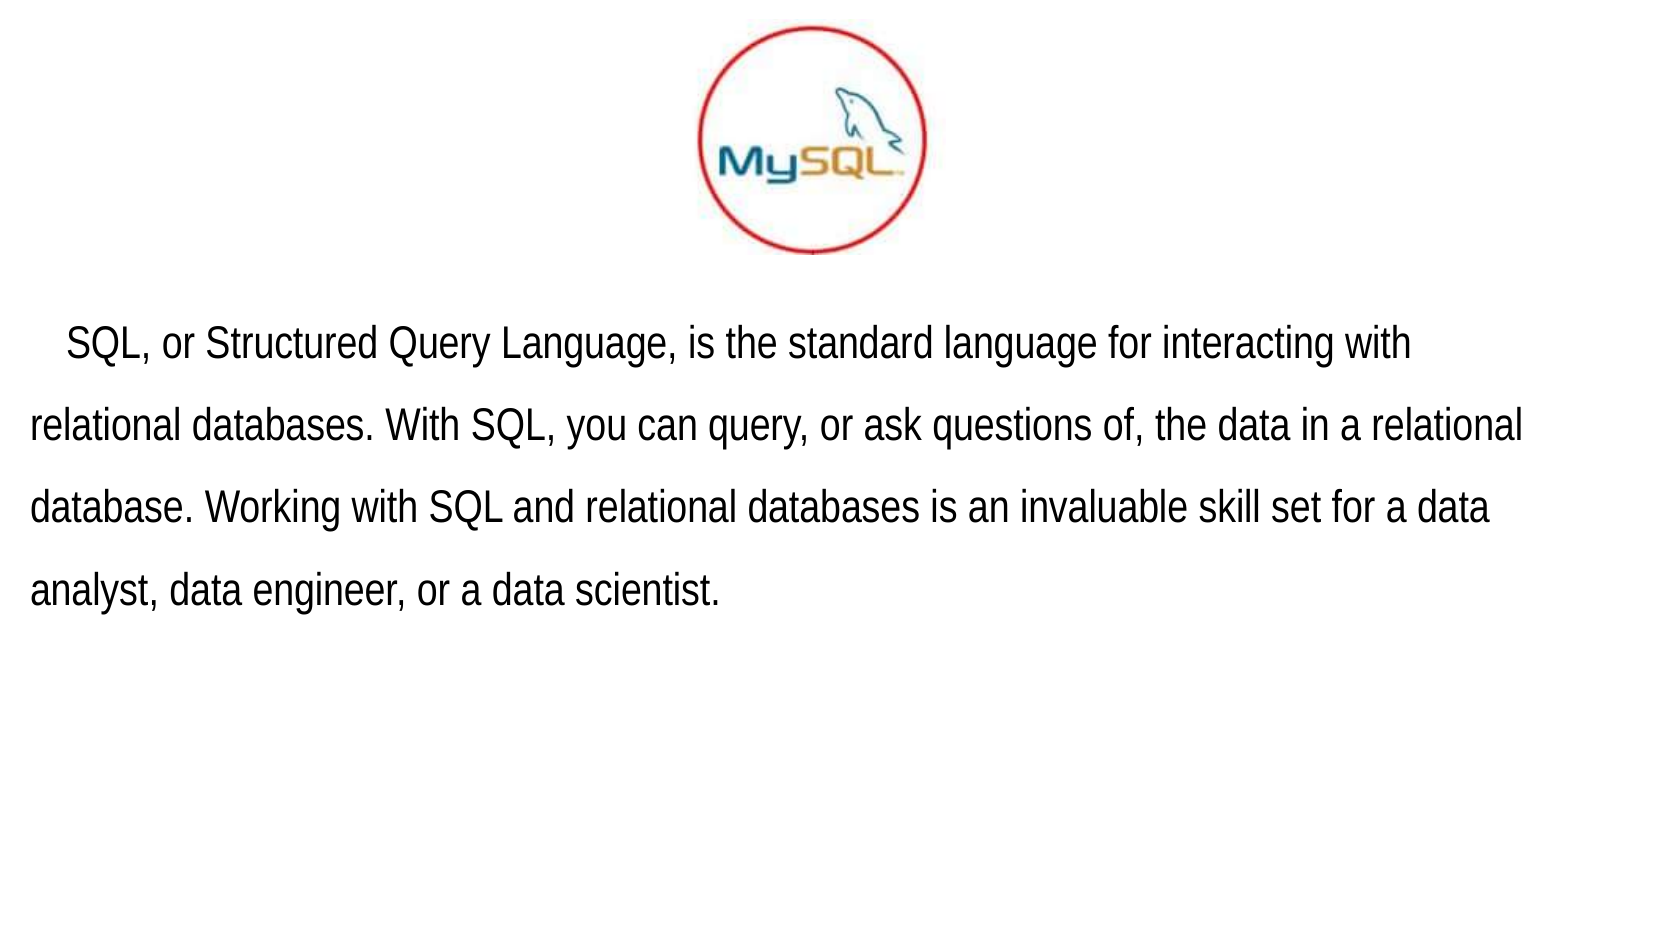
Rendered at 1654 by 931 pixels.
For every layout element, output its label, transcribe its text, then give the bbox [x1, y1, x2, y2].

list SQL, or Structured Query Language, is the standard language for interacting with relational databases. With SQL, you can query, or ask questions of, the data in a relational database. Working with SQL and relational databases is an invaluable skill set for a data analyst, data engineer, or a data scientist. [30, 285, 1546, 706]
picture [690, 19, 946, 256]
